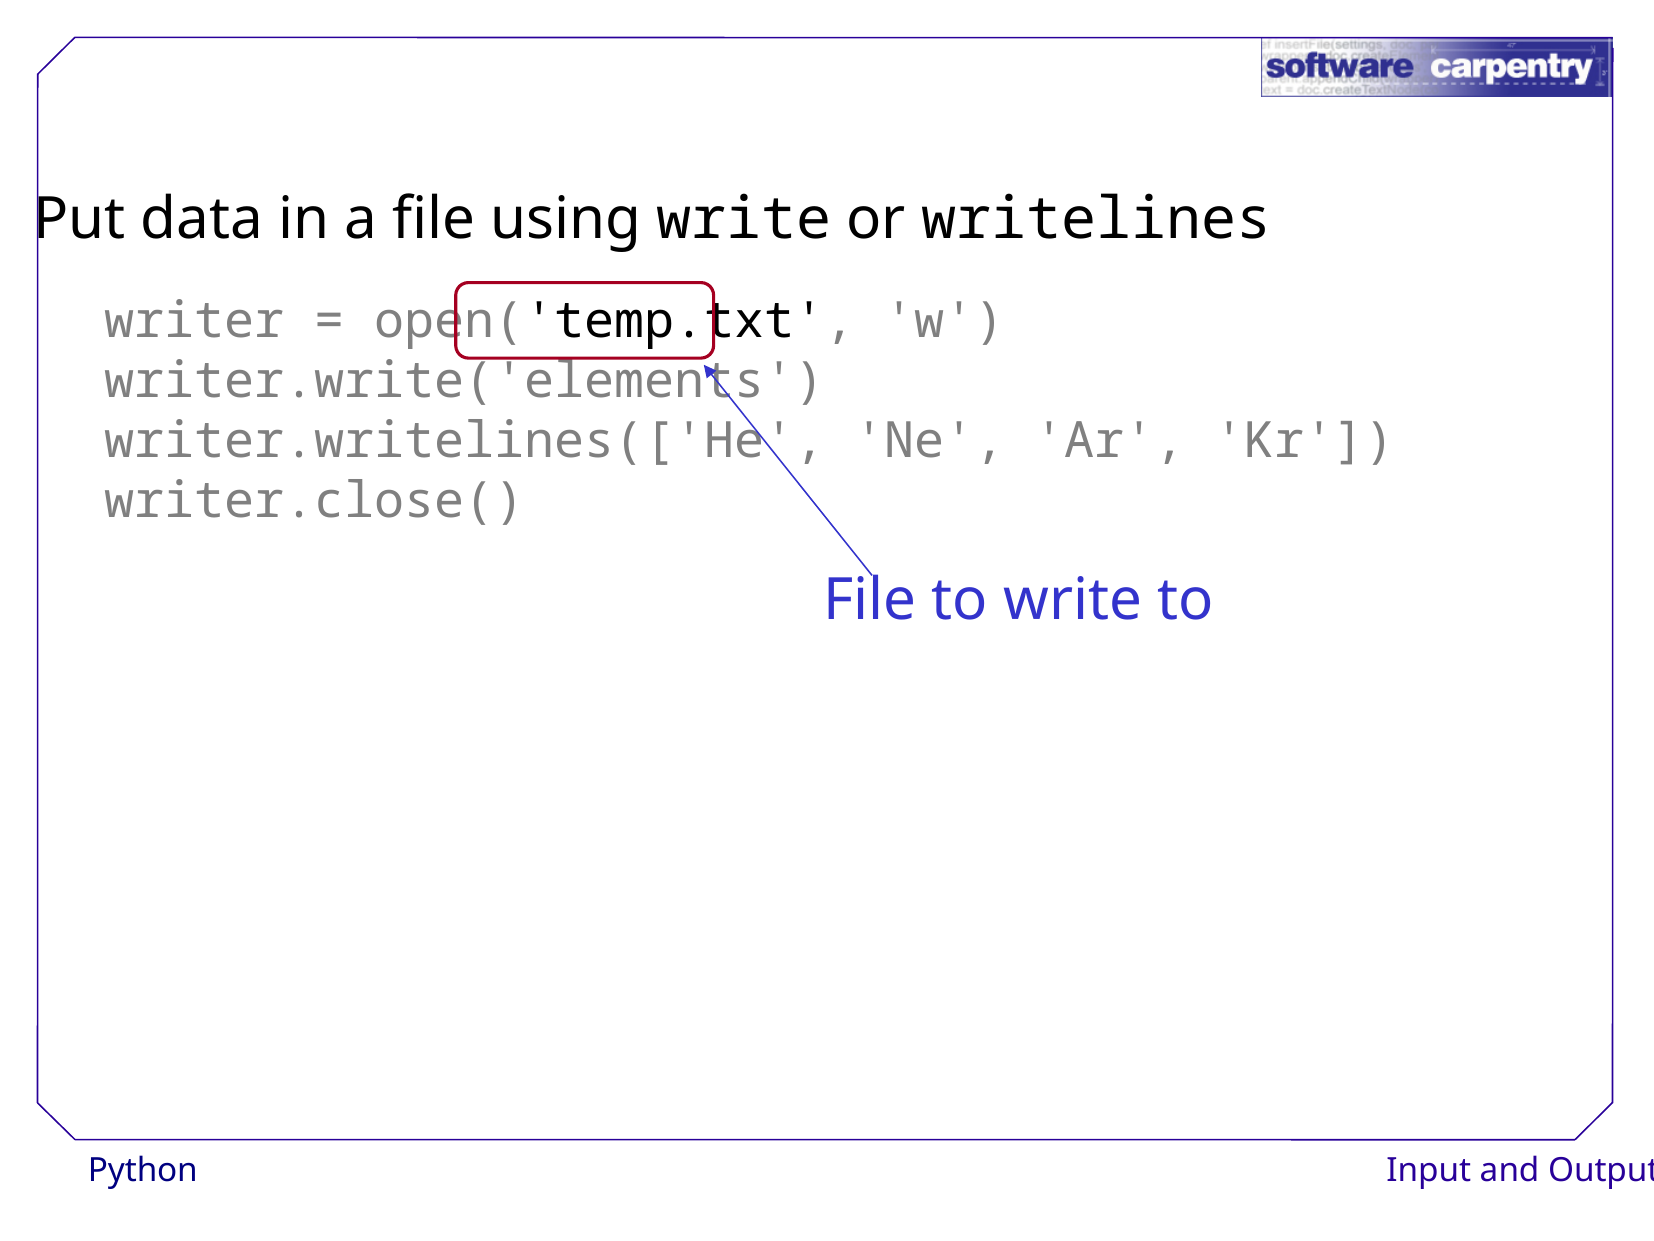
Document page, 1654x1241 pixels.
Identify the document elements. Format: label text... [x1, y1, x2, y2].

picture [1261, 39, 1613, 97]
text_box writer = open('temp.txt', 'w') writer.write('elements') writer.writelines(['He', 'Ne', 'Ar', 'Kr']) writer.close() [89, 279, 1512, 554]
text_box File to write to [809, 518, 1379, 640]
text_box Put data in a file using write or writelines [18, 138, 1437, 259]
